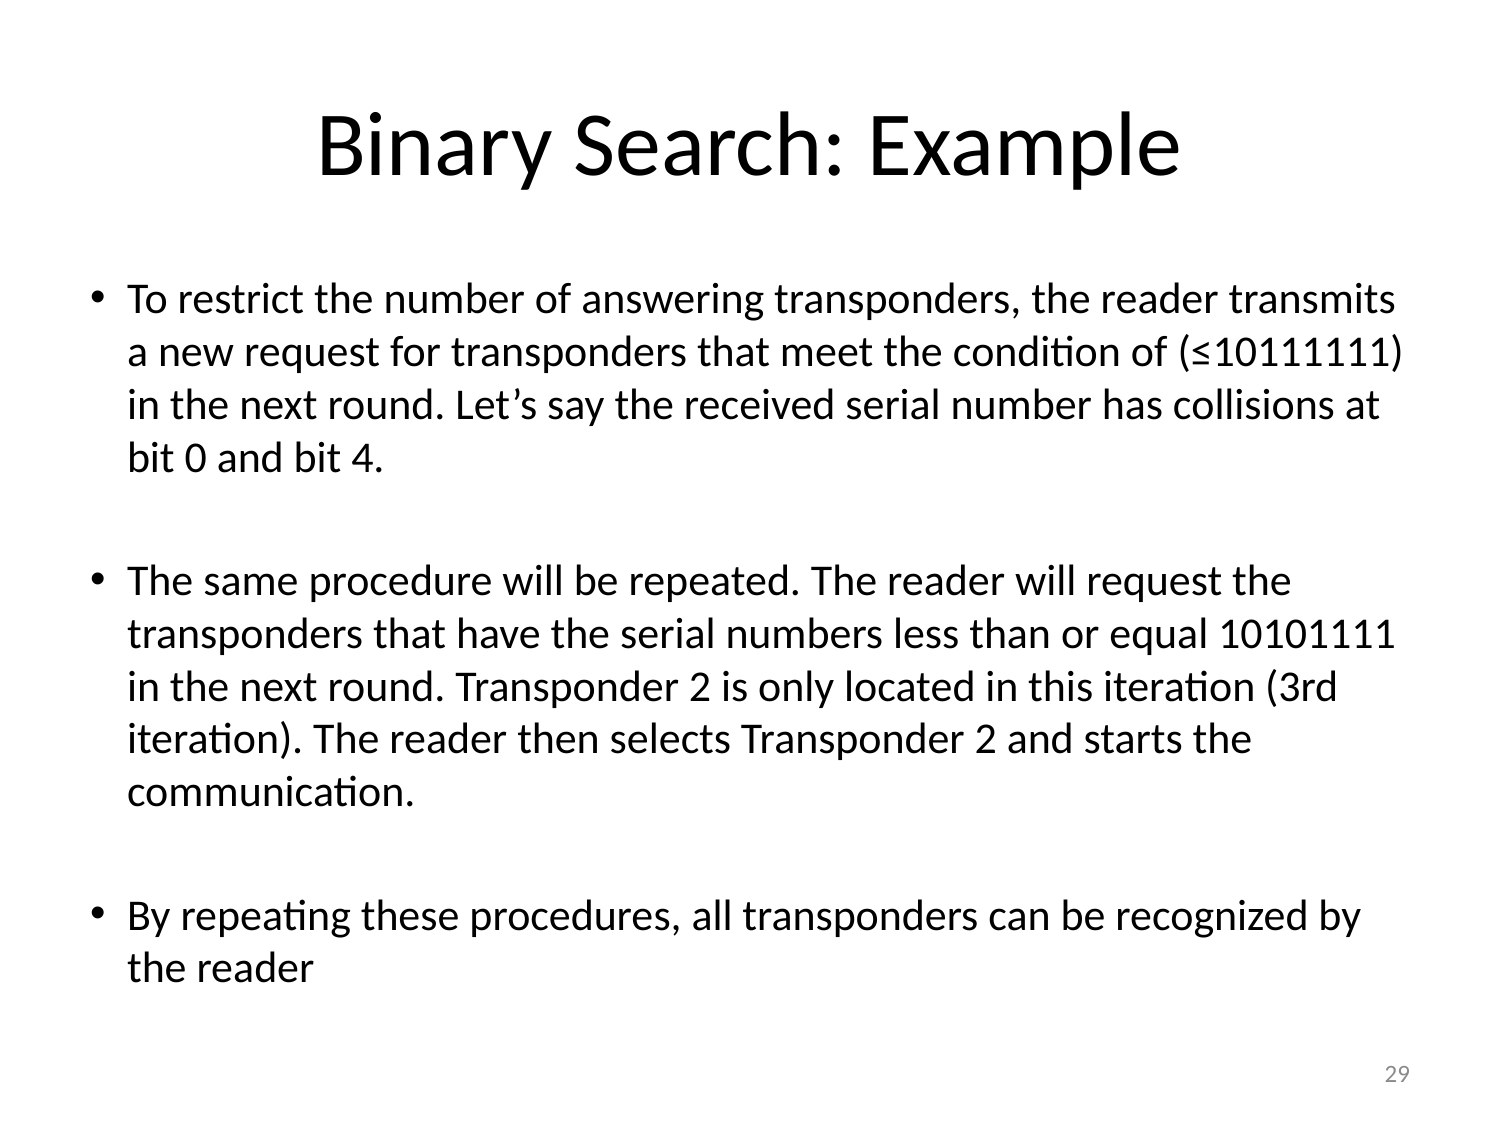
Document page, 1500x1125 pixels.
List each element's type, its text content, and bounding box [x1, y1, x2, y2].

title Binary Search: Example [75, 45, 1425, 233]
list To restrict the number of answering transponders, the reader transmits a new request for transponders that meet the condition of (≤10111111) in the next round. Let’s say the received serial number has collisions at bit 0 and bit 4. The same procedure will be repeated. The reader will request the transponders that have the serial numbers less than or equal 10101111 in the next round. Transponder 2 is only located in this iteration (3rd iteration). The reader then selects Transponder 2 and starts the communication. By repeating these procedures, all transponders can be recognized by the reader [75, 262, 1425, 1005]
slide_number <number> [1074, 1042, 1425, 1103]
